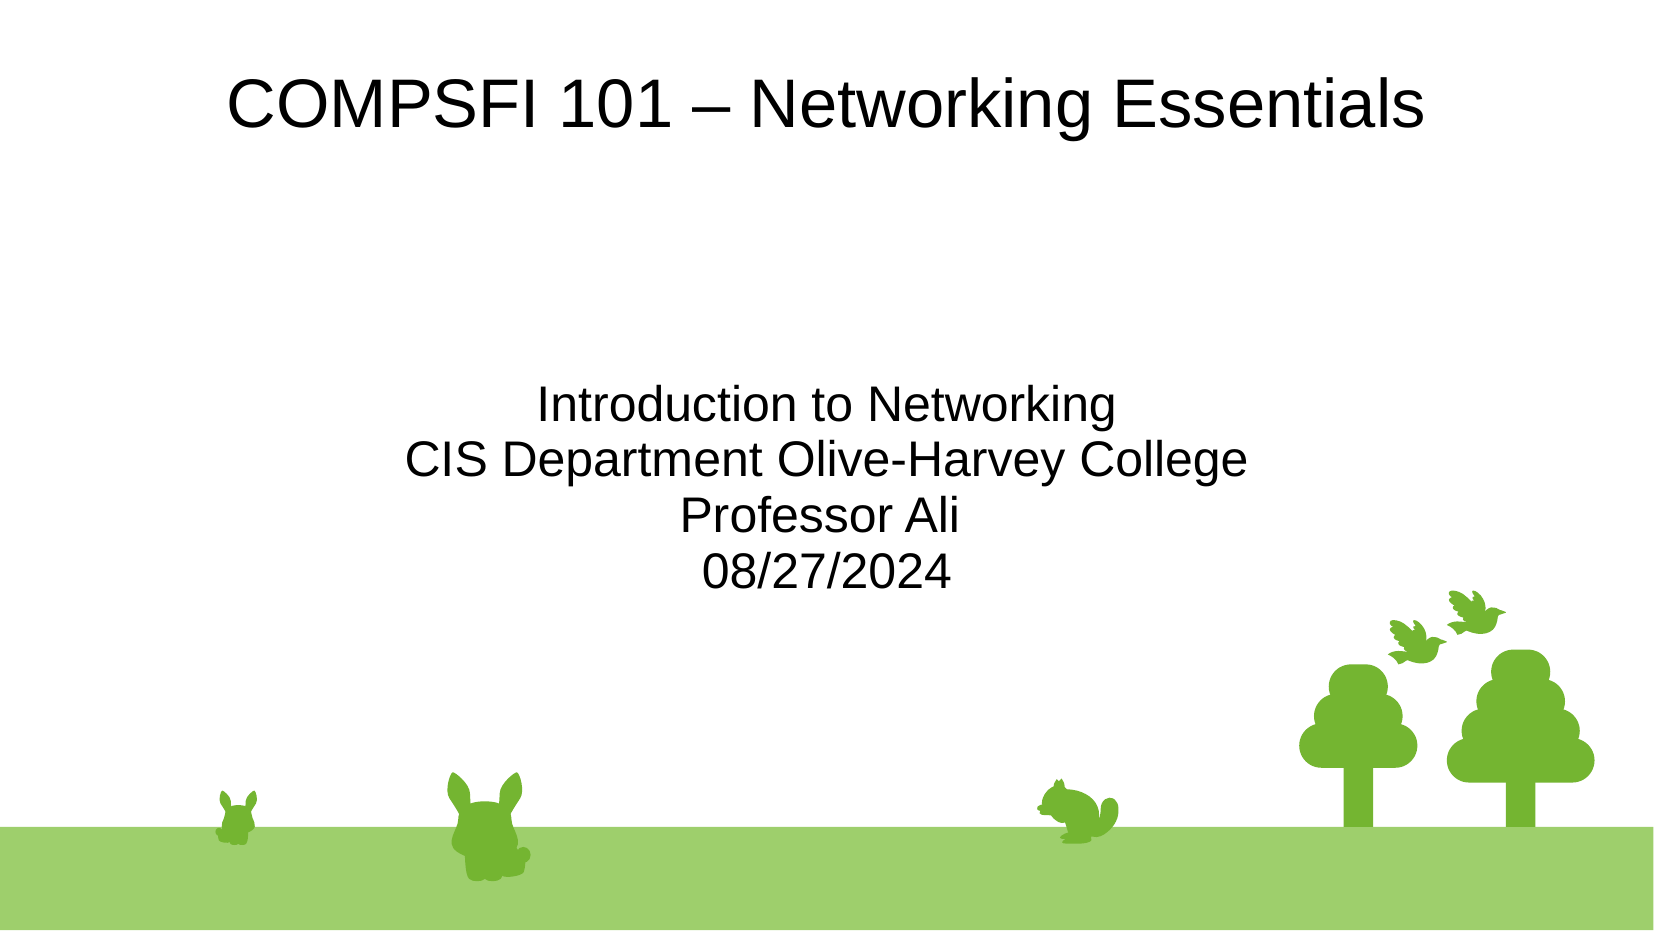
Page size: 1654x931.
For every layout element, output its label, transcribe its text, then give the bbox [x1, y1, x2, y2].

subtitle Introduction to Networking CIS Department Olive-Harvey College Professor Ali 08/27/2024 [88, 206, 1565, 768]
title COMPSFI 101 – Networking Essentials [88, 29, 1565, 178]
